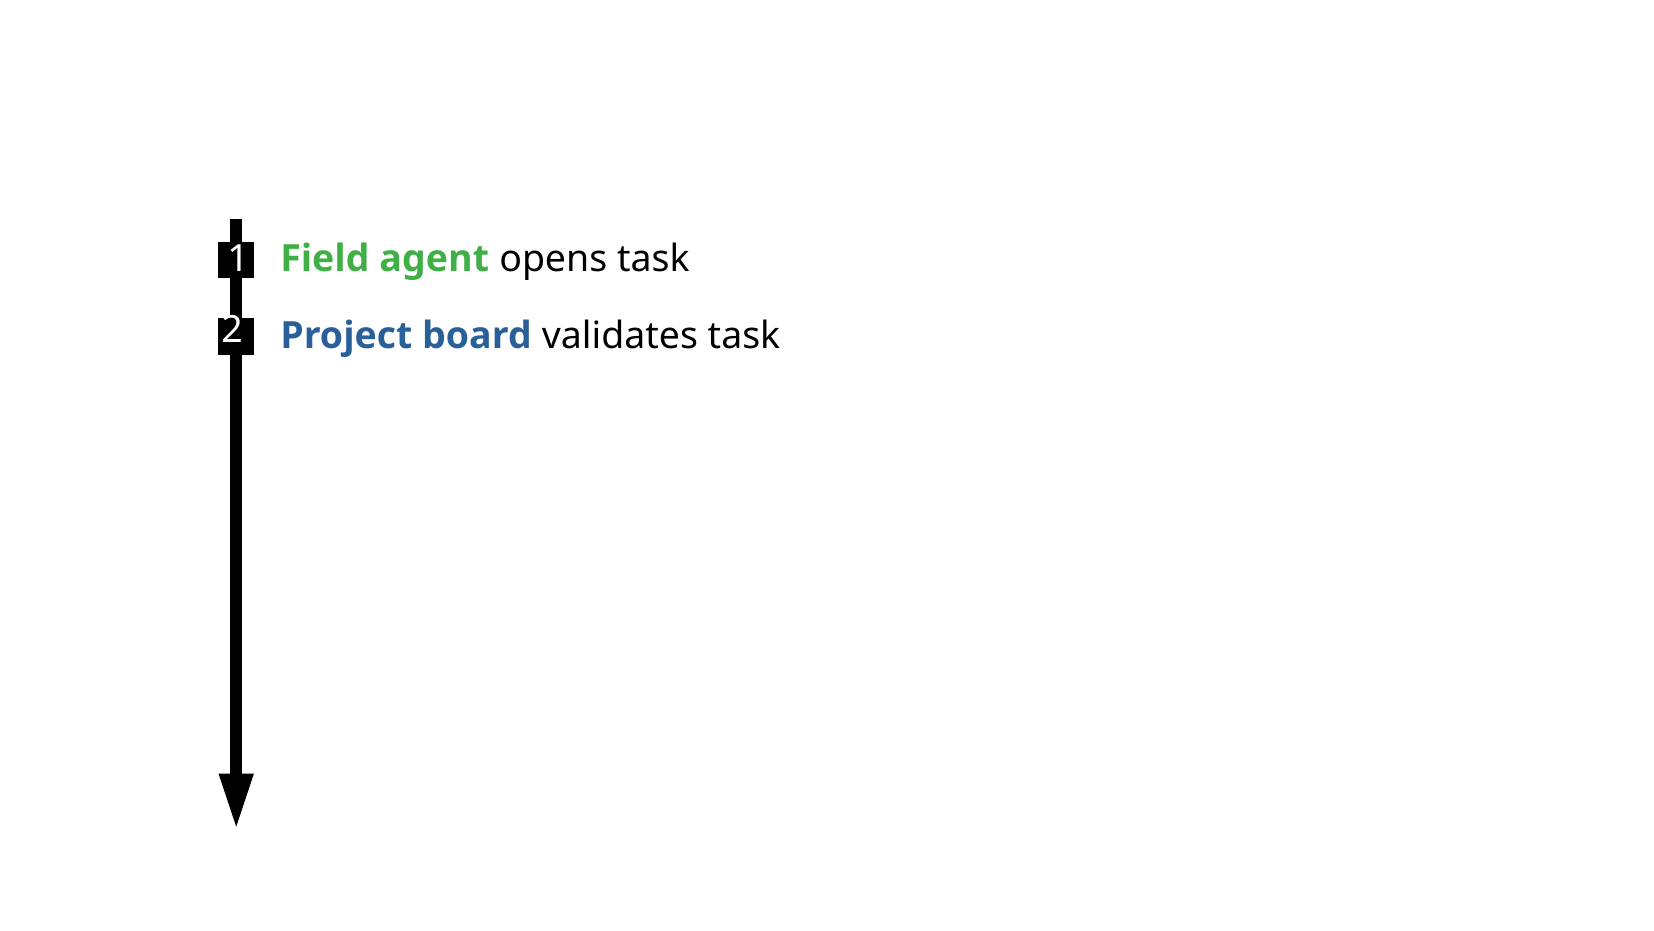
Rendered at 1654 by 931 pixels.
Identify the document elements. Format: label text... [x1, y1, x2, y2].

text_box 1 [212, 224, 249, 300]
text_box 2 [206, 295, 243, 371]
text_box [243, 318, 254, 355]
text_box Project board validates task [265, 301, 1040, 378]
text_box [249, 242, 254, 278]
text_box Field agent opens task [265, 224, 1040, 301]
